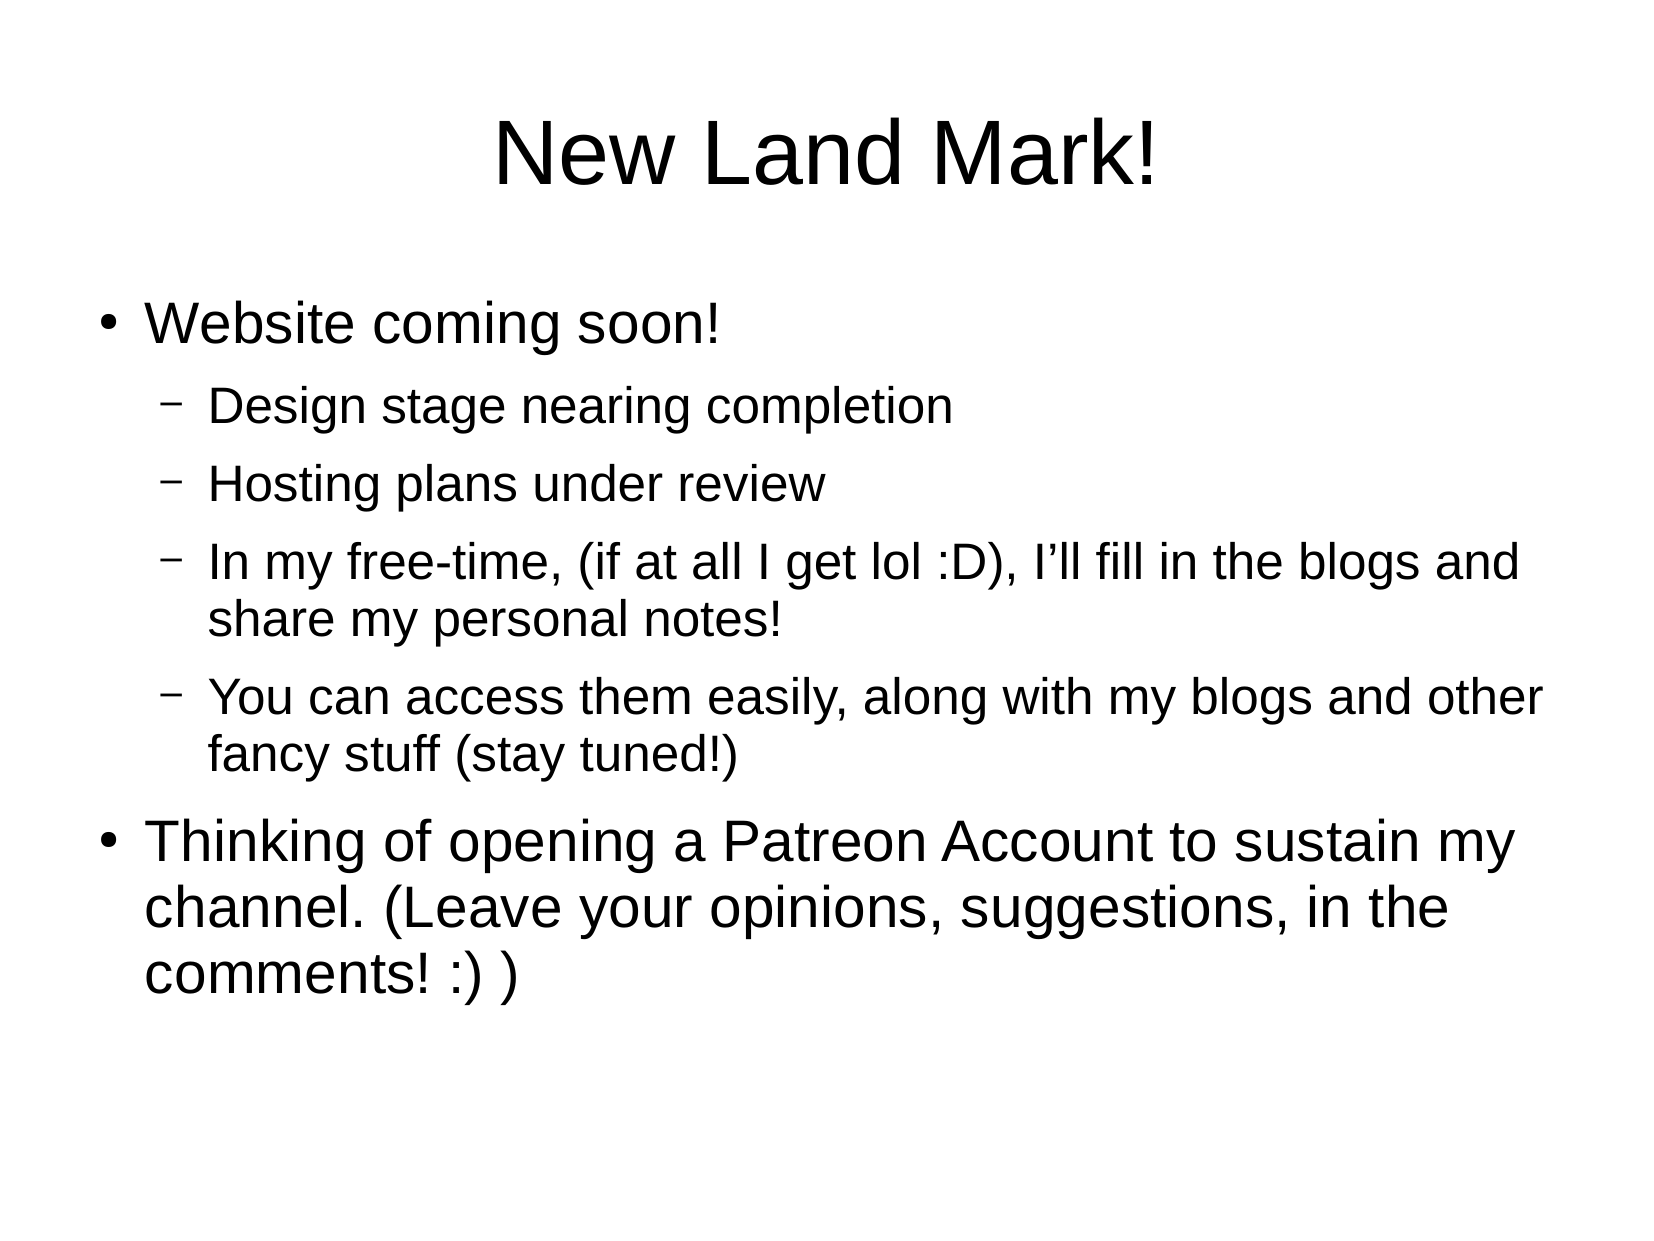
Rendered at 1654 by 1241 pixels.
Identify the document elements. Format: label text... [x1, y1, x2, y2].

list Website coming soon! Design stage nearing completion Hosting plans under review In my free-time, (if at all I get lol :D), I’ll fill in the blogs and share my personal notes! You can access them easily, along with my blogs and other fancy stuff (stay tuned!) Thinking of opening a Patreon Account to sustain my channel. (Leave your opinions, suggestions, in the comments! :) ) [82, 290, 1571, 1010]
title New Land Mark! [82, 49, 1571, 257]
